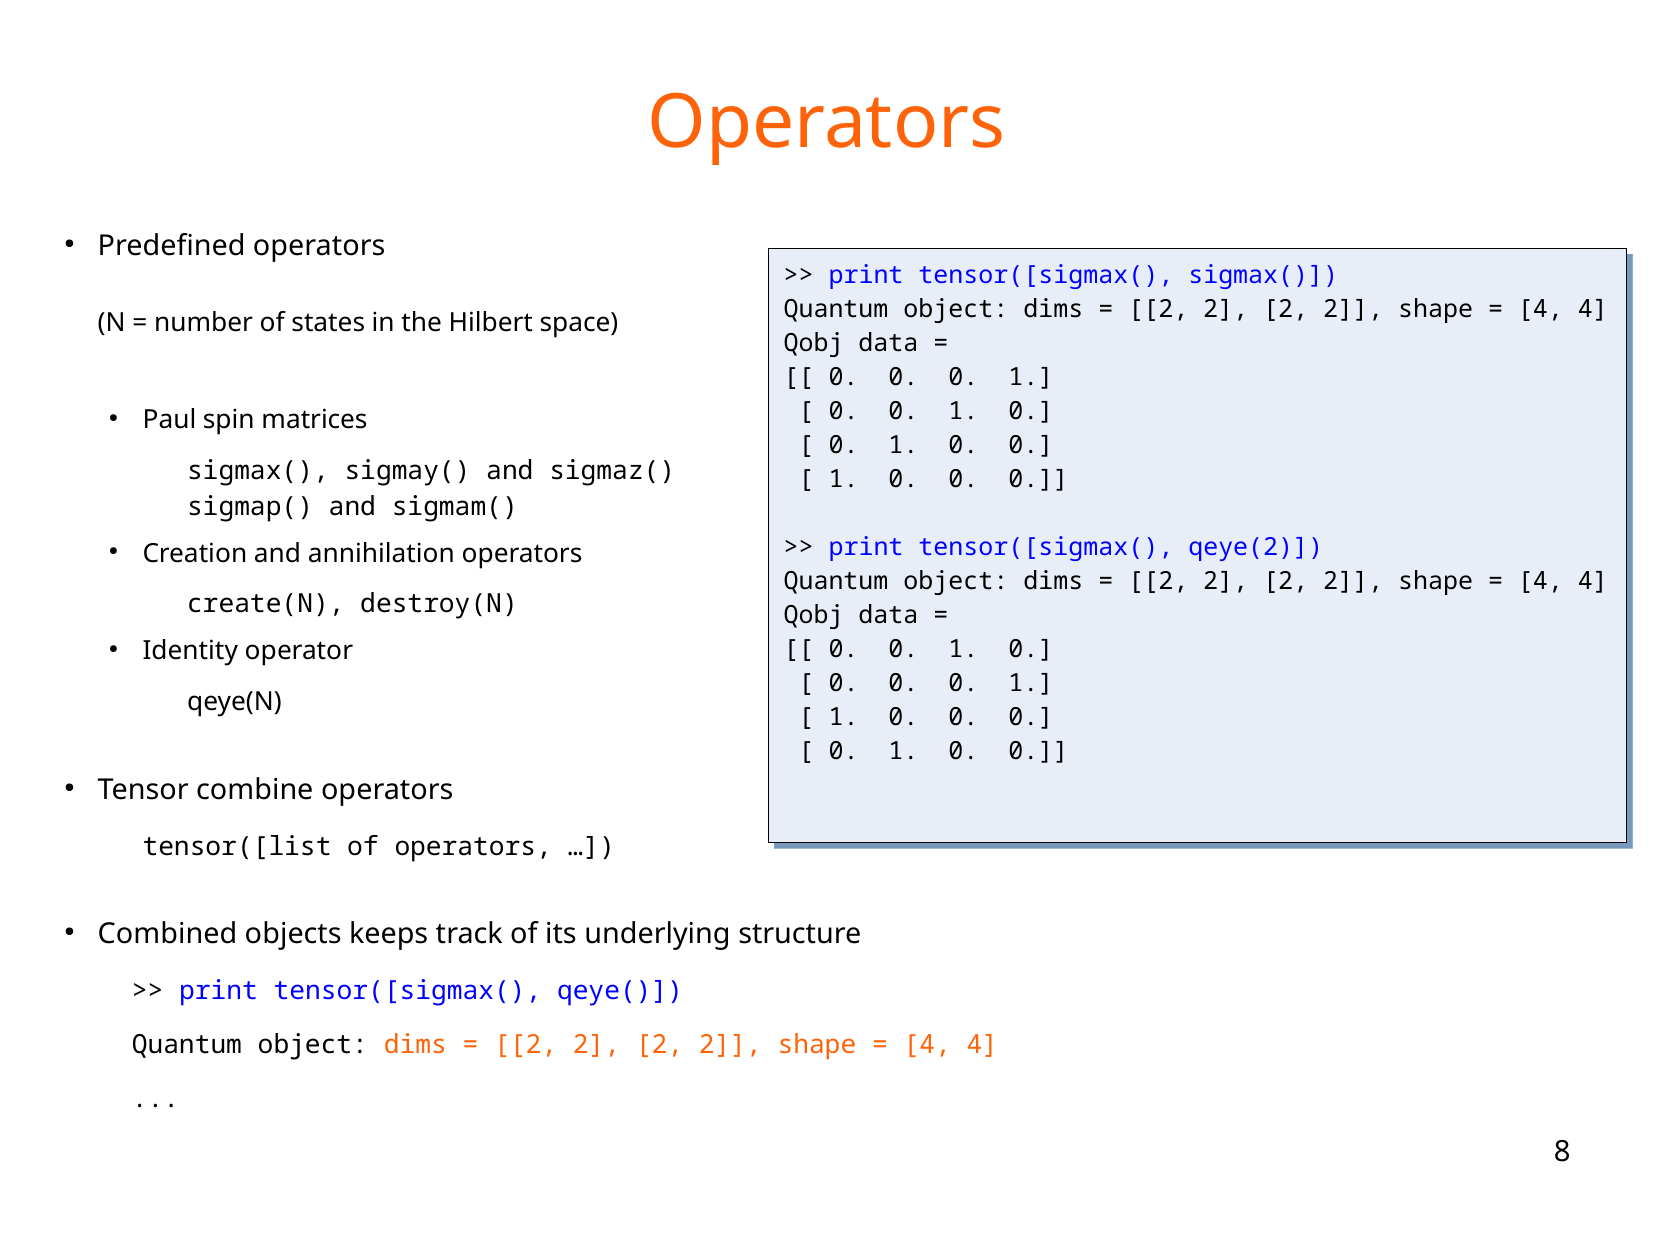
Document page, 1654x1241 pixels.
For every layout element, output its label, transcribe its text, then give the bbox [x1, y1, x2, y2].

list Predefined operators (N = number of states in the Hilbert space) Paul spin matrices sigmax(), sigmay() and sigmaz() sigmap() and sigmam() Creation and annihilation operators create(N), destroy(N) Identity operator qeye(N) Tensor combine operators tensor([list of operators, …]) Combined objects keeps track of its underlying structure >> print tensor([sigmax(), qeye()]) Quantum object: dims = [[2, 2], [2, 2]], shape = [4, 4] ... [53, 225, 1542, 1126]
text_box >> print tensor([sigmax(), sigmax()]) Quantum object: dims = [[2, 2], [2, 2]], shape = [4, 4] Qobj data = [[ 0. 0. 0. 1.] [ 0. 0. 1. 0.] [ 0. 1. 0. 0.] [ 1. 0. 0. 0.]] >> print tensor([sigmax(), qeye(2)]) Quantum object: dims = [[2, 2], [2, 2]], shape = [4, 4] Qobj data = [[ 0. 0. 1. 0.] [ 0. 0. 0. 1.] [ 1. 0. 0. 0.] [ 0. 1. 0. 0.]] [768, 248, 1627, 744]
title Operators [82, 49, 1571, 188]
